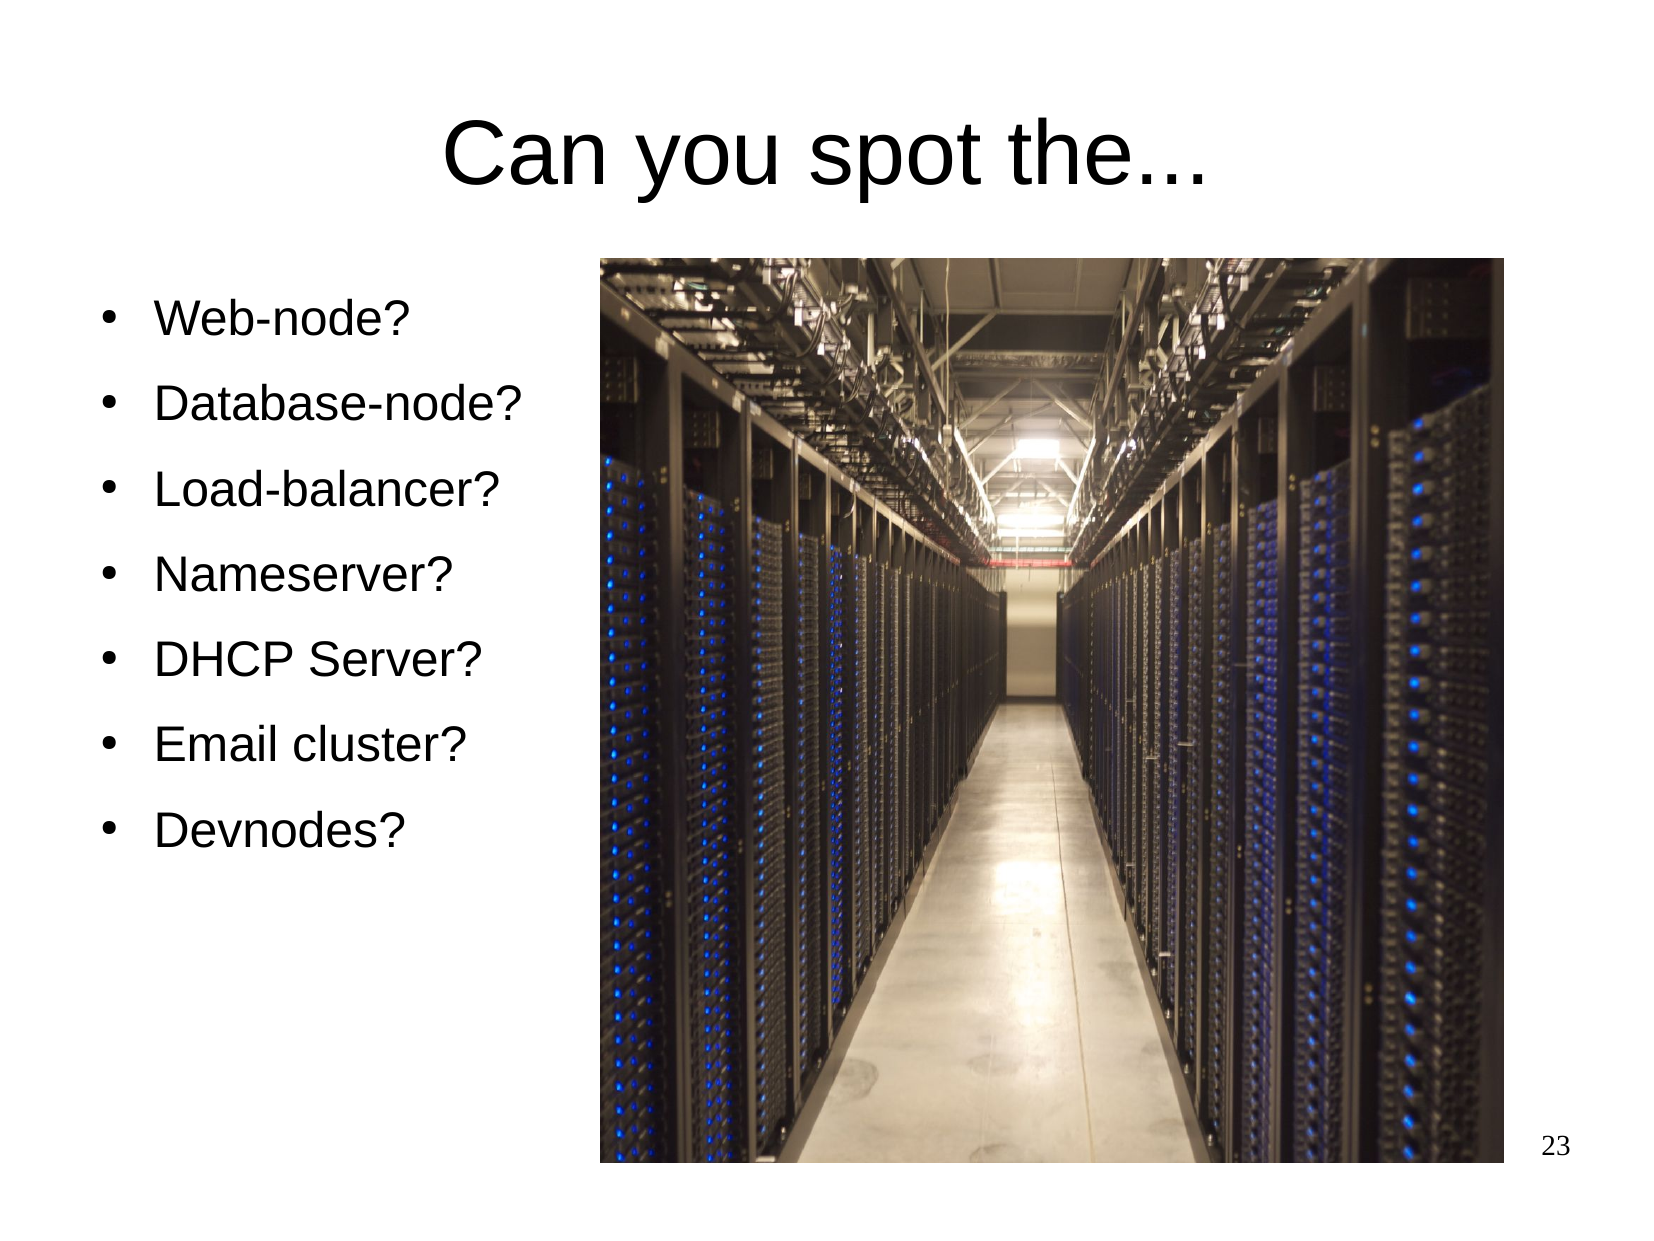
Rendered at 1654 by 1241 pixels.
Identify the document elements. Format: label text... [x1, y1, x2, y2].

title Can you spot the... [82, 49, 1571, 257]
list Web-node? Database-node? Load-balancer? Nameserver? DHCP Server? Email cluster? Devnodes? [82, 290, 600, 1109]
picture [600, 258, 1504, 1163]
